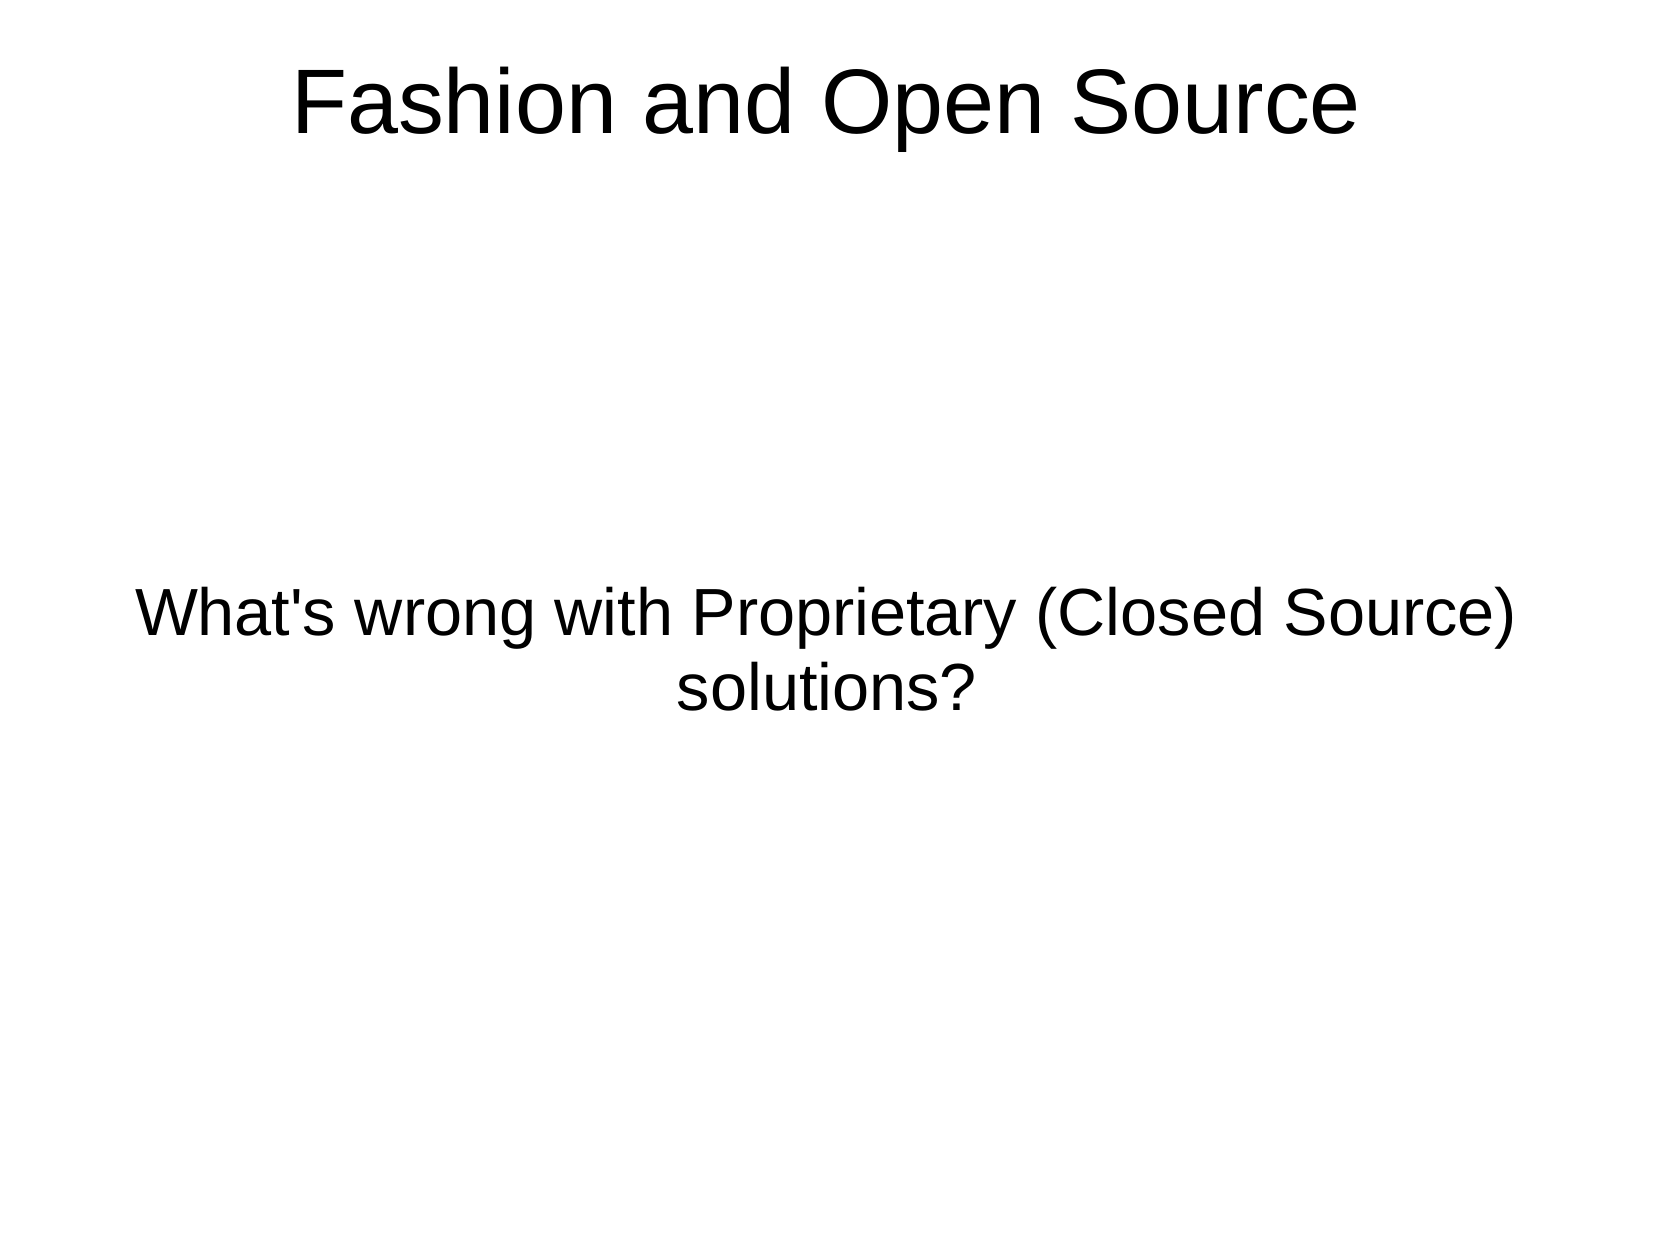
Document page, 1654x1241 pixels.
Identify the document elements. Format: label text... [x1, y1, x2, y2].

subtitle What's wrong with Proprietary (Closed Source) solutions? [82, 290, 1571, 1010]
title Fashion and Open Source [82, 49, 1571, 257]
